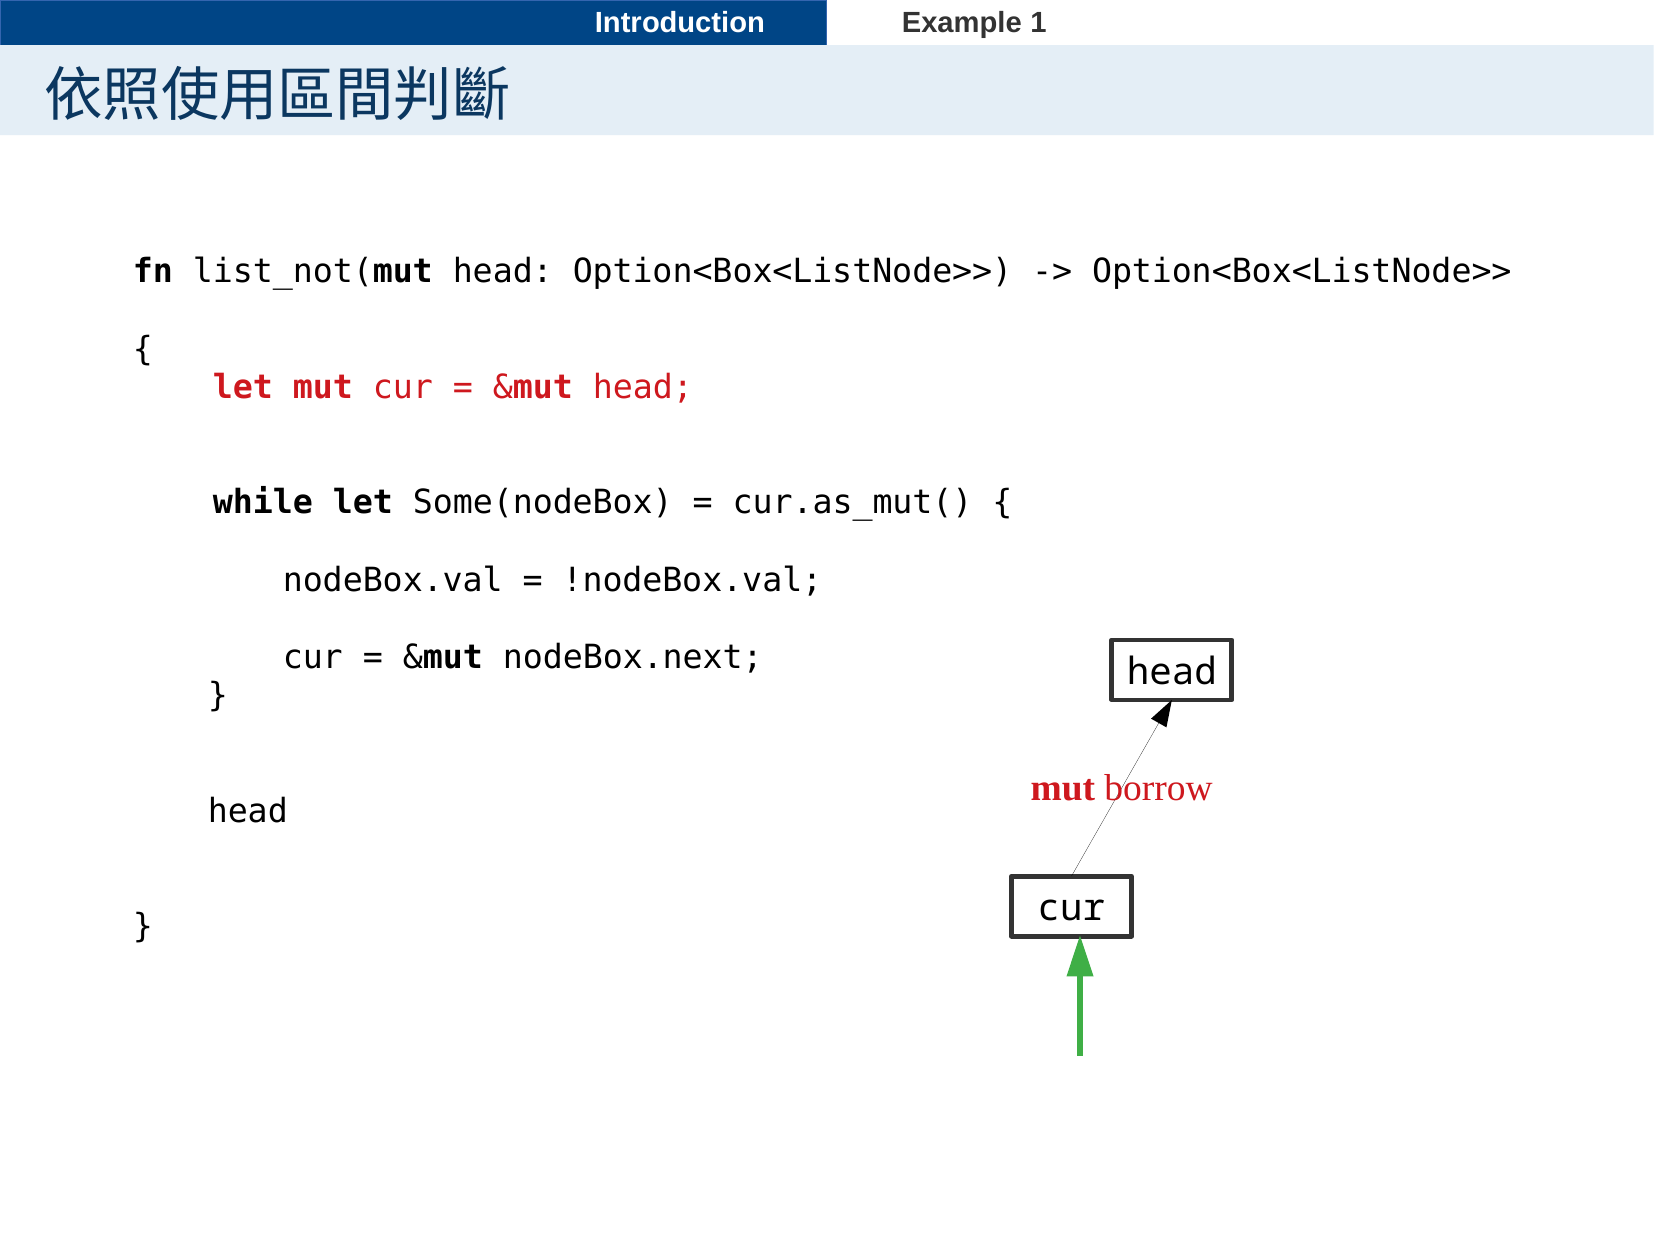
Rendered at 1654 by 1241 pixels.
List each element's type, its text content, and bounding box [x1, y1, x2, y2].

text_box cur [1011, 876, 1132, 937]
text_box fn list_not(mut head: Option<Box<ListNode>>) -> Option<Box<ListNode>> { let mut cur = &mut head; while let Some(nodeBox) = cur.as_mut() { nodeBox.val = !nodeBox.val; cur = &mut nodeBox.next; } head } [118, 244, 1621, 1069]
text_box head [1111, 639, 1232, 700]
title Example 1 [826, 0, 1654, 40]
title Introduction [0, 0, 766, 40]
text_box 依照使用區間判斷 [0, 40, 1654, 140]
